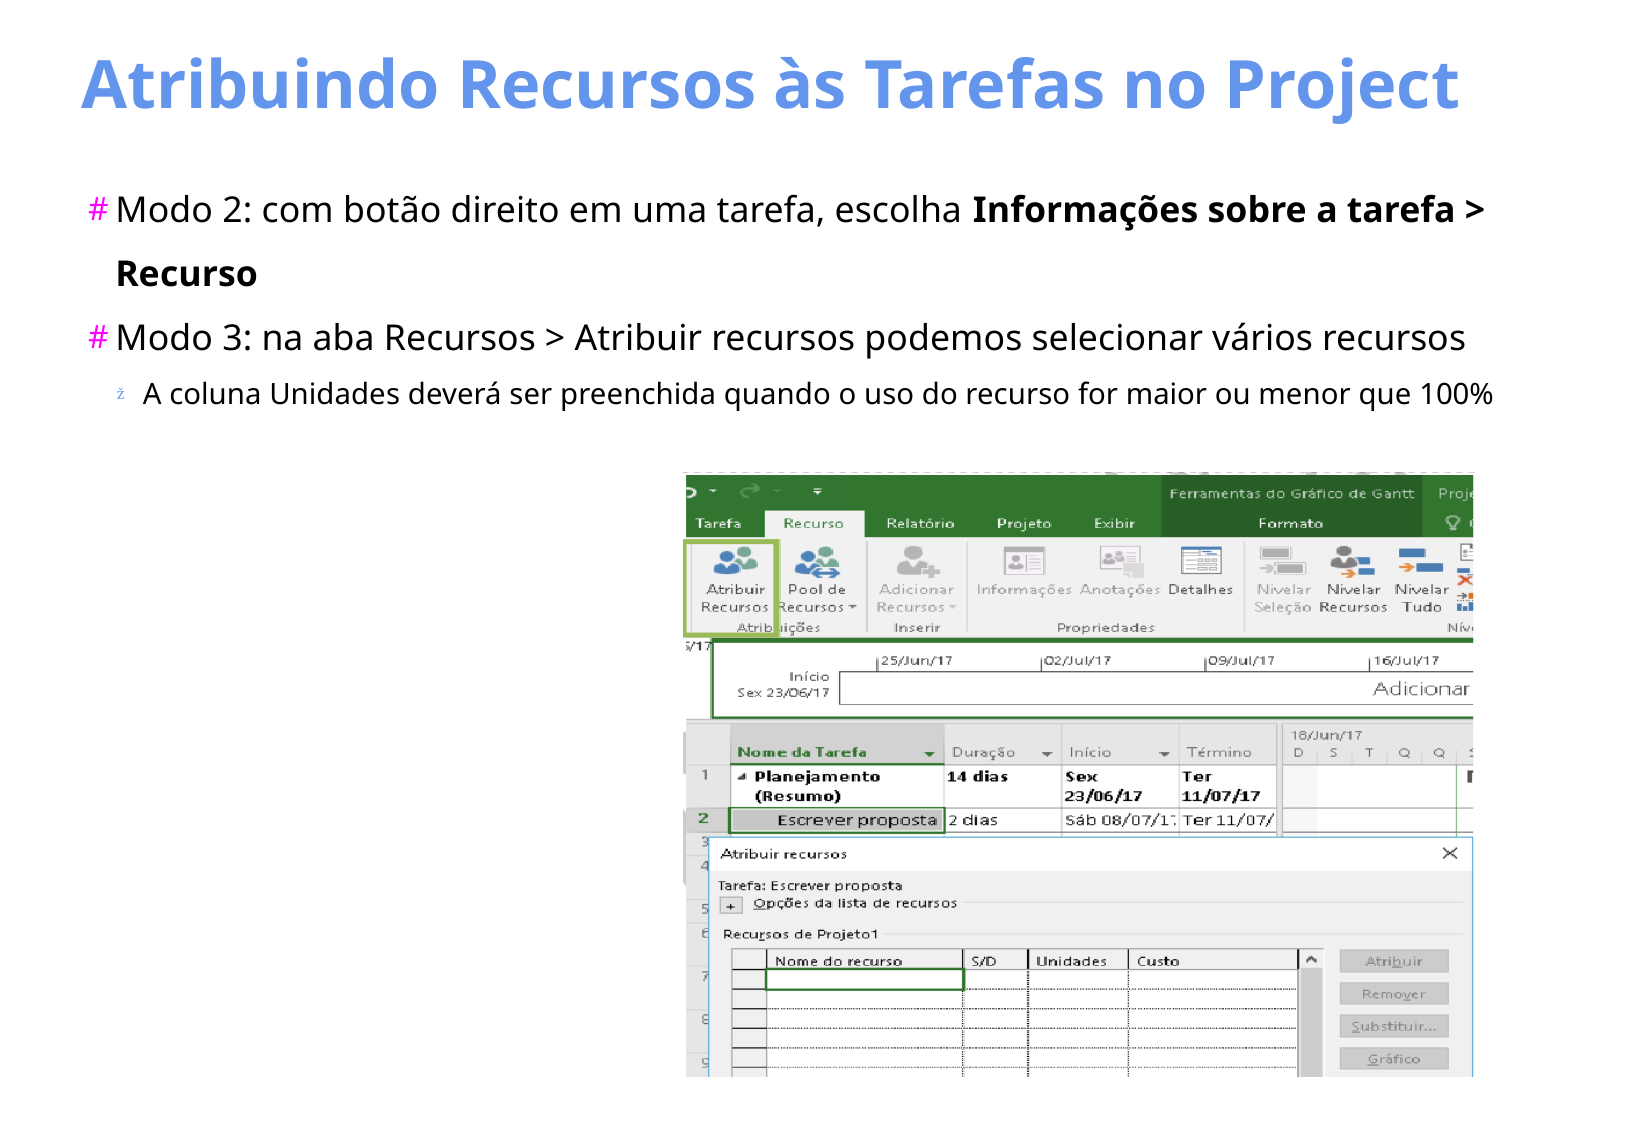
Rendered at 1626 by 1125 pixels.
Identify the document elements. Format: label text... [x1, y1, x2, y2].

title Atribuindo Recursos às Tarefas no Project [81, 41, 1544, 122]
list Modo 2: com botão direito em uma tarefa, escolha Informações sobre a tarefa > Recurso Modo 3: na aba Recursos > Atribuir recursos podemos selecionar vários recursos A coluna Unidades deverá ser preenchida quando o uso do recurso for maior ou menor que 100% [81, 165, 1544, 473]
picture [683, 472, 1477, 1077]
